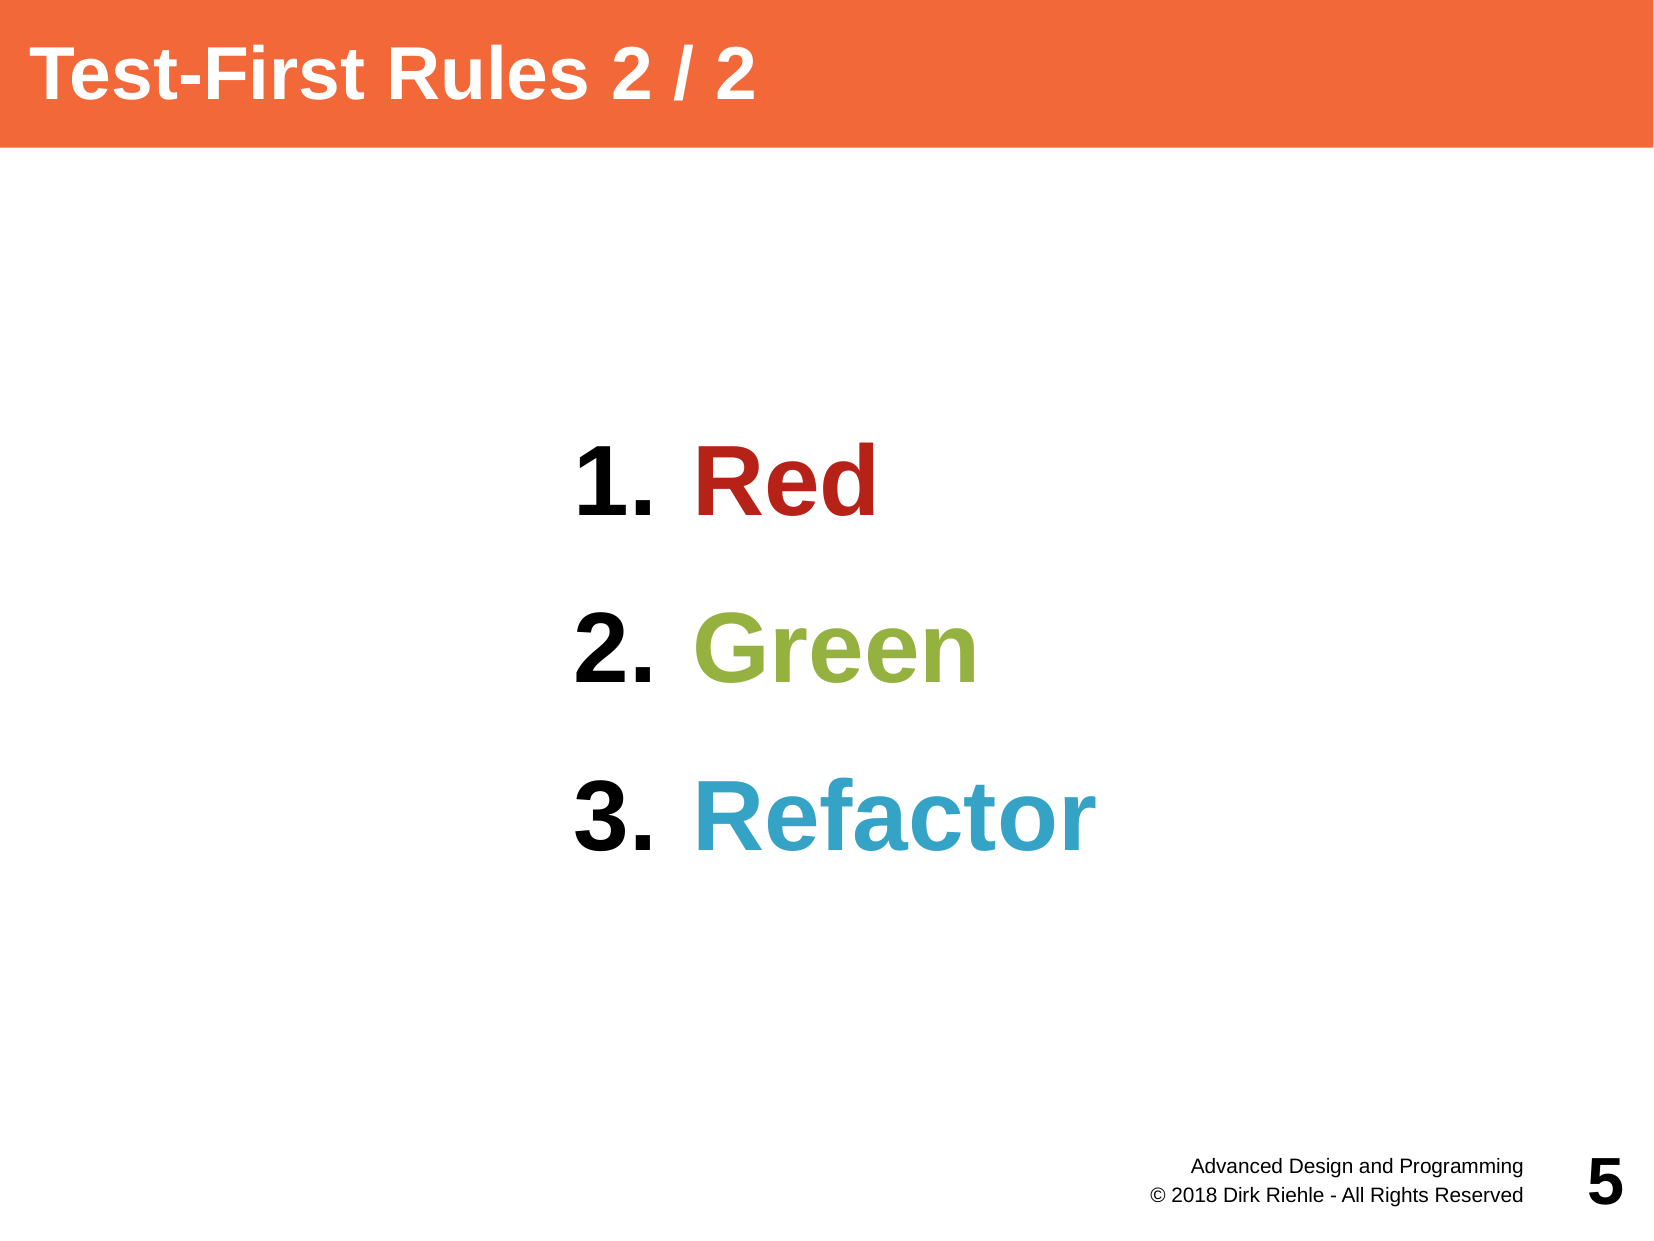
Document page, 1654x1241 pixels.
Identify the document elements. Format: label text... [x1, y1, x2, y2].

subtitle Red Green Refactor [29, 177, 1625, 1063]
title Test-First Rules 2 / 2 [0, 0, 1654, 148]
